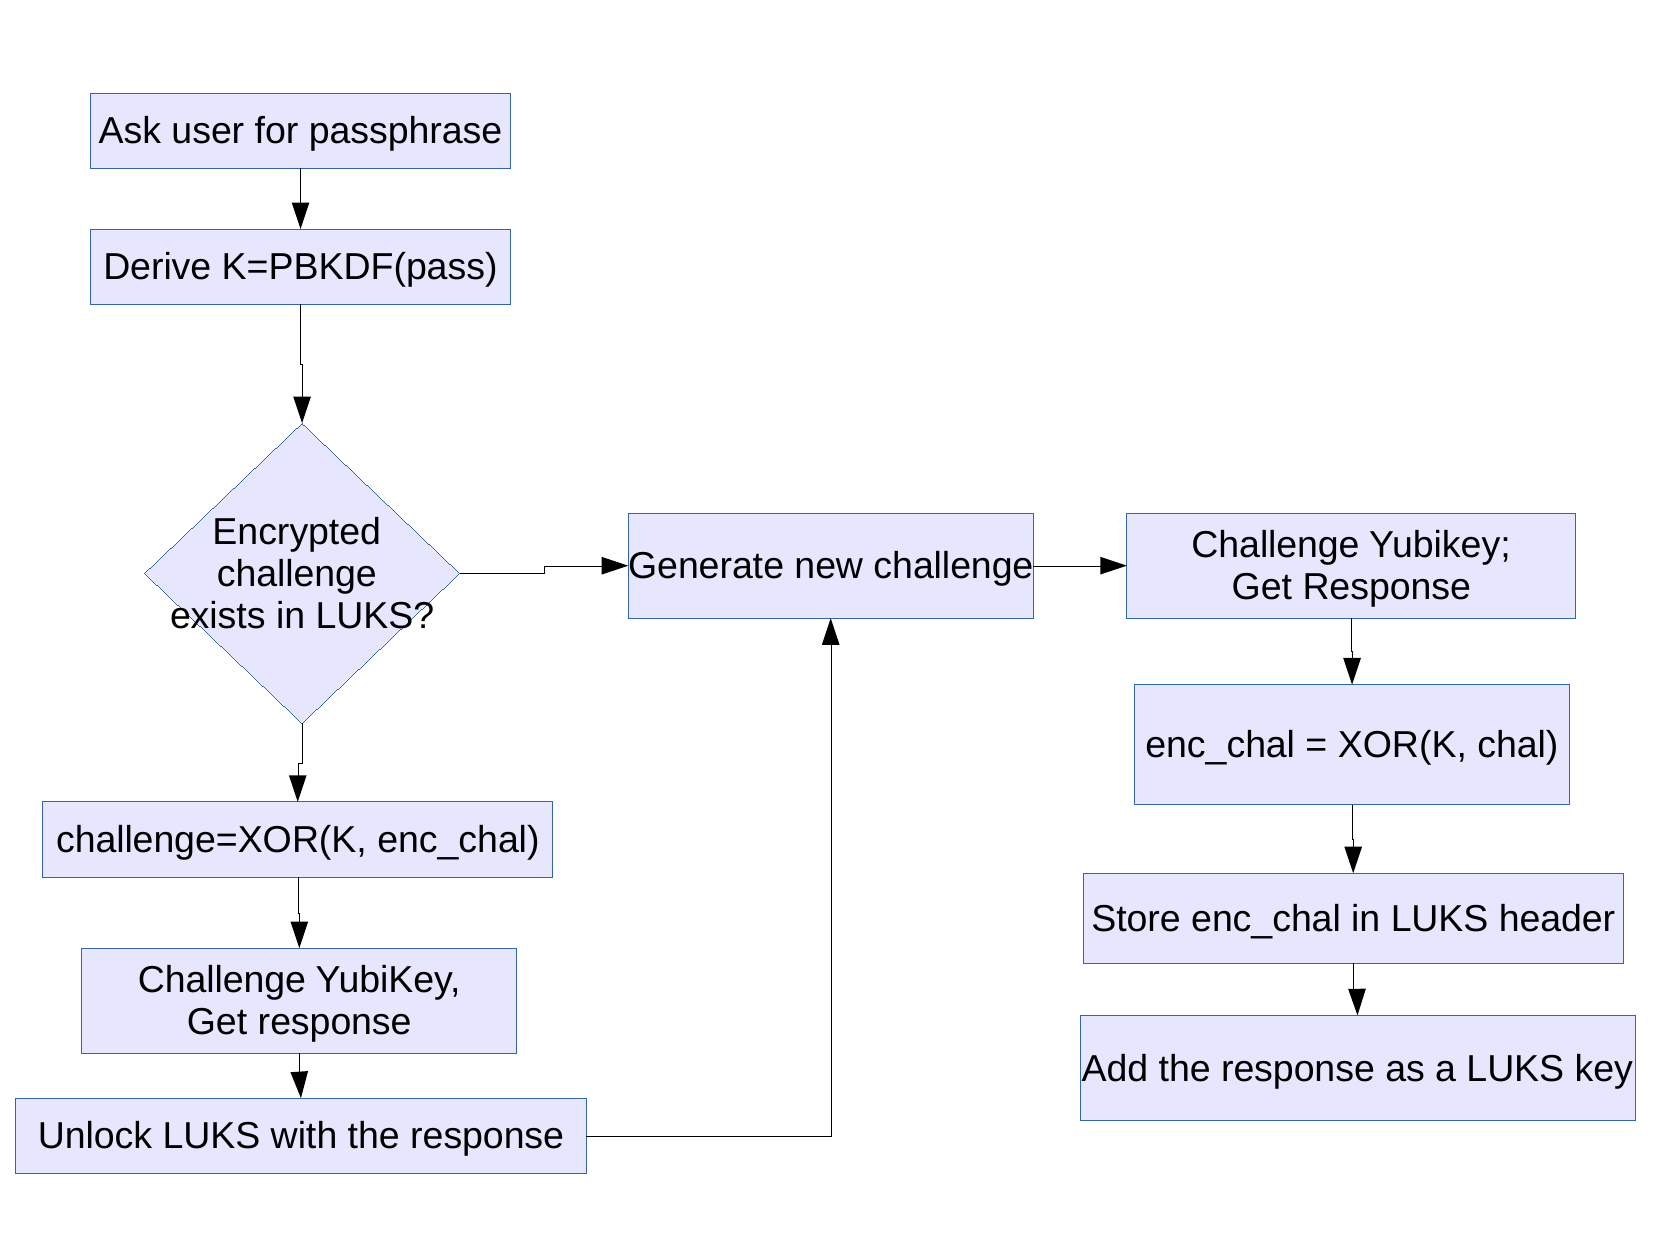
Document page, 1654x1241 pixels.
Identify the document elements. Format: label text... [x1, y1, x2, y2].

text_box Challenge YubiKey, Get response [81, 948, 517, 1054]
text_box Add the response as a LUKS key [1080, 1015, 1636, 1121]
text_box Ask user for passphrase [90, 93, 511, 169]
text_box Derive K=PBKDF(pass) [90, 229, 511, 305]
text_box enc_chal = XOR(K, chal) [1134, 684, 1570, 805]
text_box Unlock LUKS with the response [15, 1098, 587, 1174]
text_box Challenge Yubikey; Get Response [1126, 513, 1576, 619]
text_box Generate new challenge [628, 513, 1034, 619]
text_box Store enc_chal in LUKS header [1083, 873, 1624, 964]
text_box challenge=XOR(K, enc_chal) [42, 801, 553, 878]
text_box Encrypted challenge exists in LUKS? [144, 423, 460, 724]
